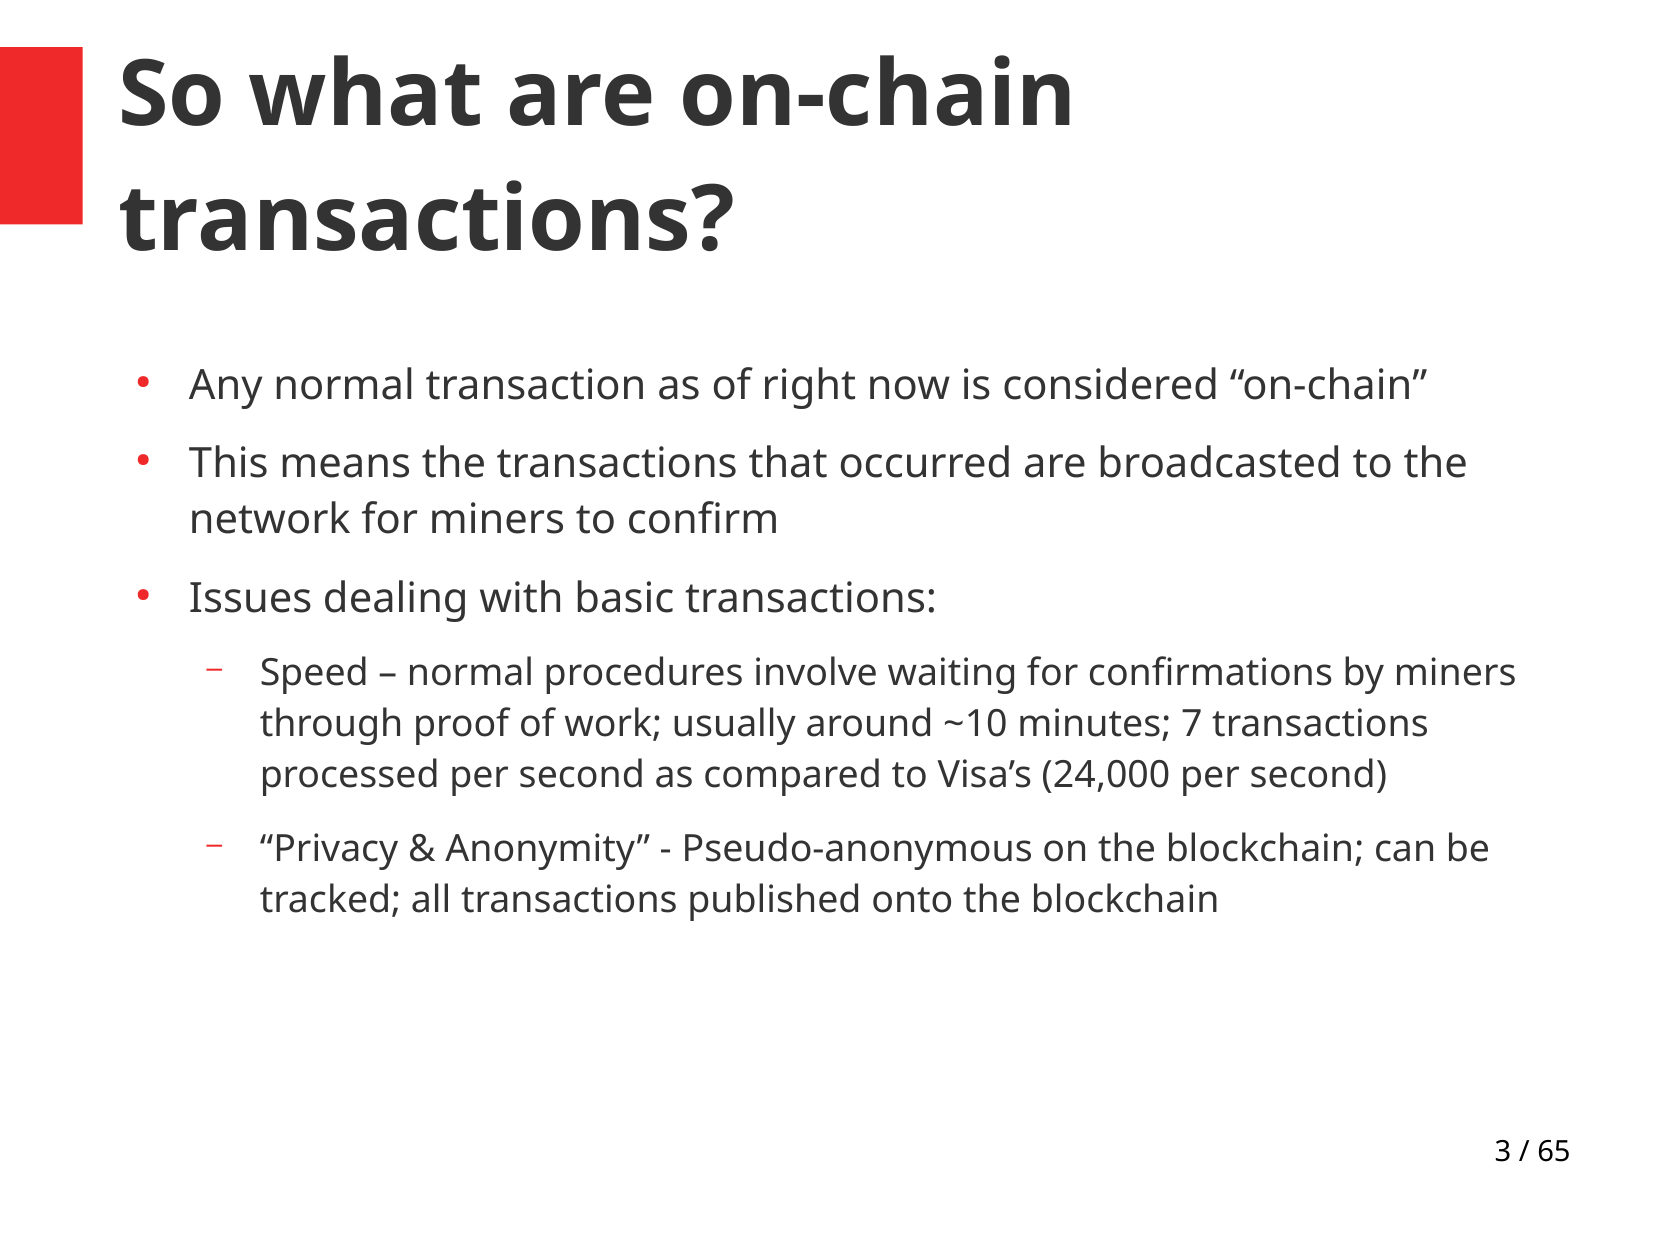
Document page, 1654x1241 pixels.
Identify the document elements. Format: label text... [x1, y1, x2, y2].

title So what are on-chain transactions? [118, 28, 1571, 277]
list Any normal transaction as of right now is considered “on-chain” This means the transactions that occurred are broadcasted to the network for miners to confirm Issues dealing with basic transactions: Speed – normal procedures involve waiting for confirmations by miners through proof of work; usually around ~10 minutes; 7 transactions processed per second as compared to Visa’s (24,000 per second) “Privacy & Anonymity” - Pseudo-anonymous on the blockchain; can be tracked; all transactions published onto the blockchain [118, 354, 1536, 1186]
